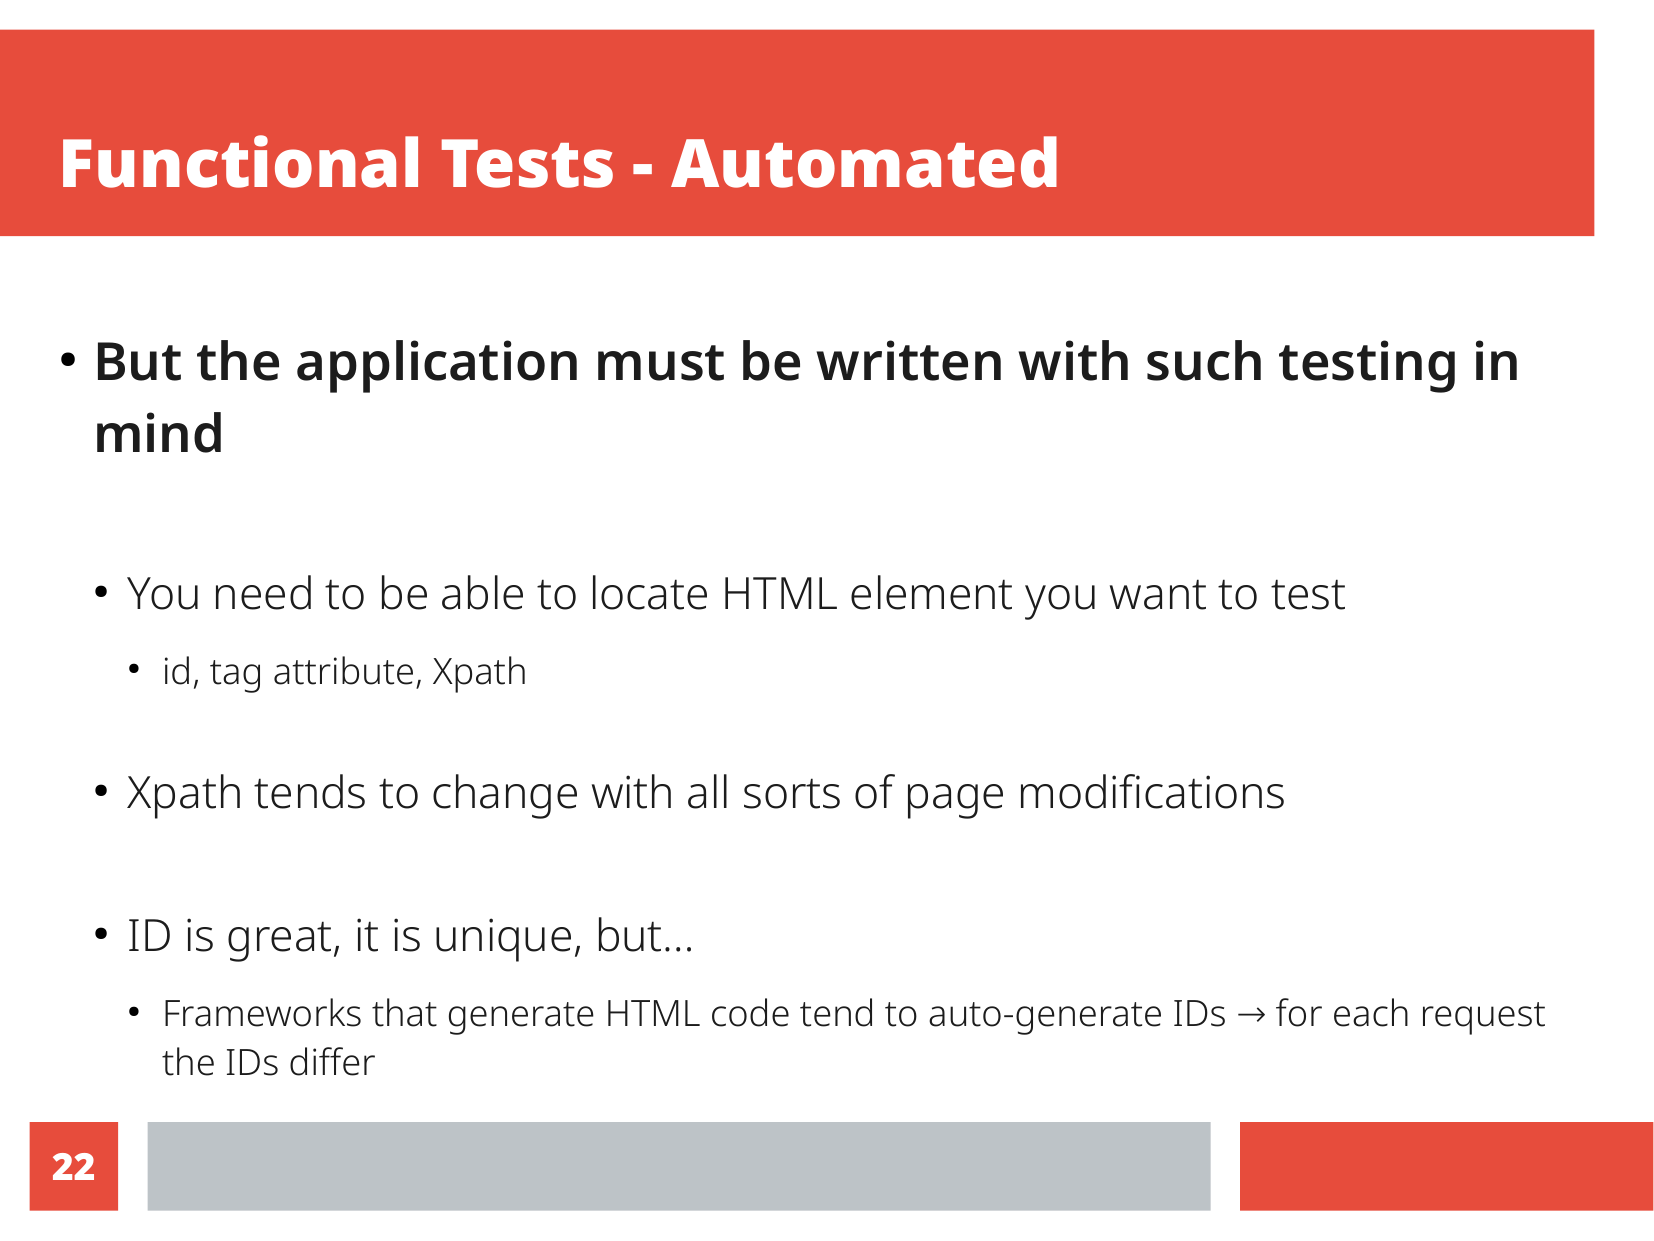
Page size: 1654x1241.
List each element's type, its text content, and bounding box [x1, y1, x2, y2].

list But the application must be written with such testing in mind You need to be able to locate HTML element you want to test id, tag attribute, Xpath Xpath tends to change with all sorts of page modifications ID is great, it is unique, but… Frameworks that generate HTML code tend to auto-generate IDs → for each request the IDs differ [59, 324, 1565, 1093]
title Functional Tests - Automated [59, 59, 1595, 207]
